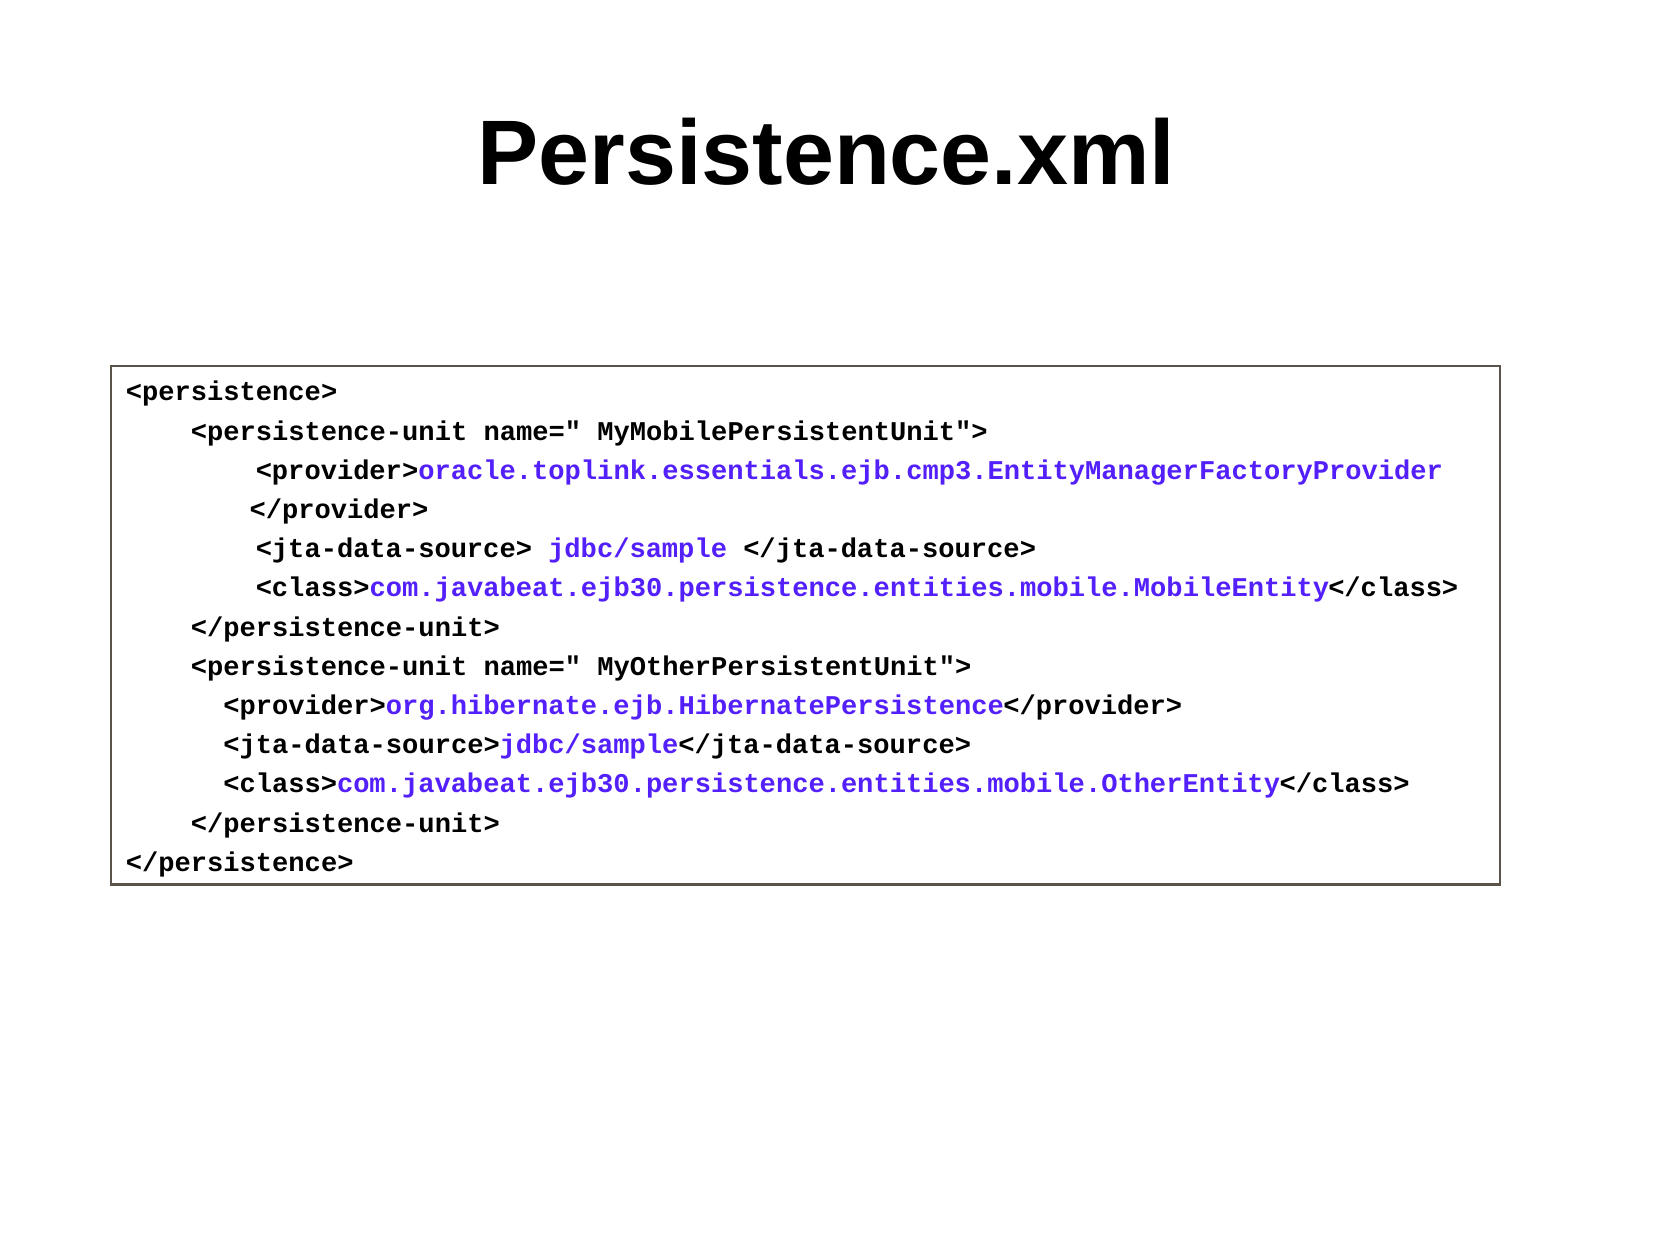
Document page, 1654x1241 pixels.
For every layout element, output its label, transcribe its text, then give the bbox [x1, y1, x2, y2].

text_box <persistence> <persistence-unit name=" MyMobilePersistentUnit"> <provider>oracle.toplink.essentials.ejb.cmp3.EntityManagerFactoryProvider </provider> <jta-data-source> jdbc/sample </jta-data-source> <class>com.javabeat.ejb30.persistence.entities.mobile.MobileEntity</class> </persistence-unit> <persistence-unit name=" MyOtherPersistentUnit"> <provider>org.hibernate.ejb.HibernatePersistence</provider> <jta-data-source>jdbc/sample</jta-data-source> <class>com.javabeat.ejb30.persistence.entities.mobile.OtherEntity</class> </persistence-unit> </persistence> [111, 366, 1500, 885]
title Persistence.xml [82, 49, 1571, 257]
